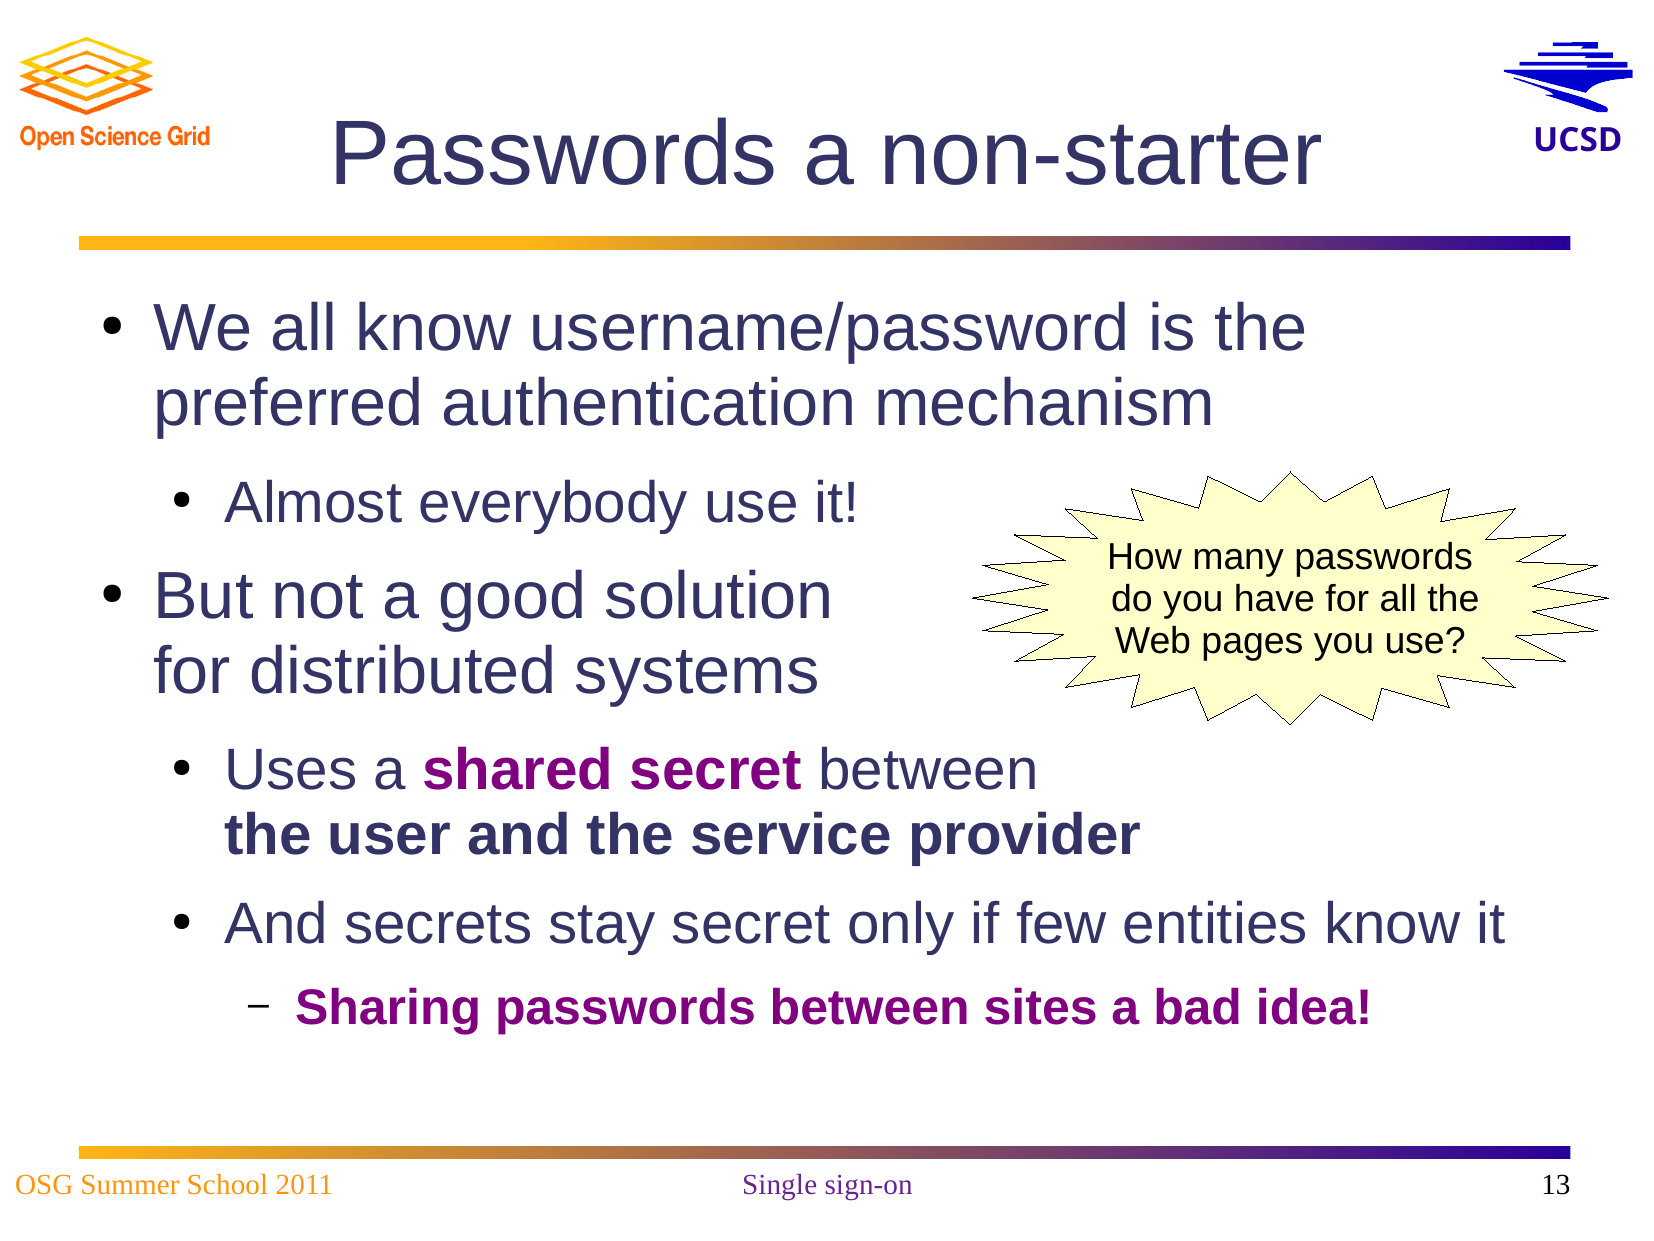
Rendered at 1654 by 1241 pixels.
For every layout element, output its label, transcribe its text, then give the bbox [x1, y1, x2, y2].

picture [0, 14, 229, 167]
picture [1495, 42, 1637, 118]
list We all know username/password is the preferred authentication mechanism Almost everybody use it! But not a good solution for distributed systems Uses a shared secret between the user and the service provider And secrets stay secret only if few entities know it Sharing passwords between sites a bad idea! [82, 290, 1571, 1109]
text_box How many passwords do you have for all the Web pages you use? [972, 471, 1609, 725]
title Passwords a non-starter [82, 49, 1571, 257]
